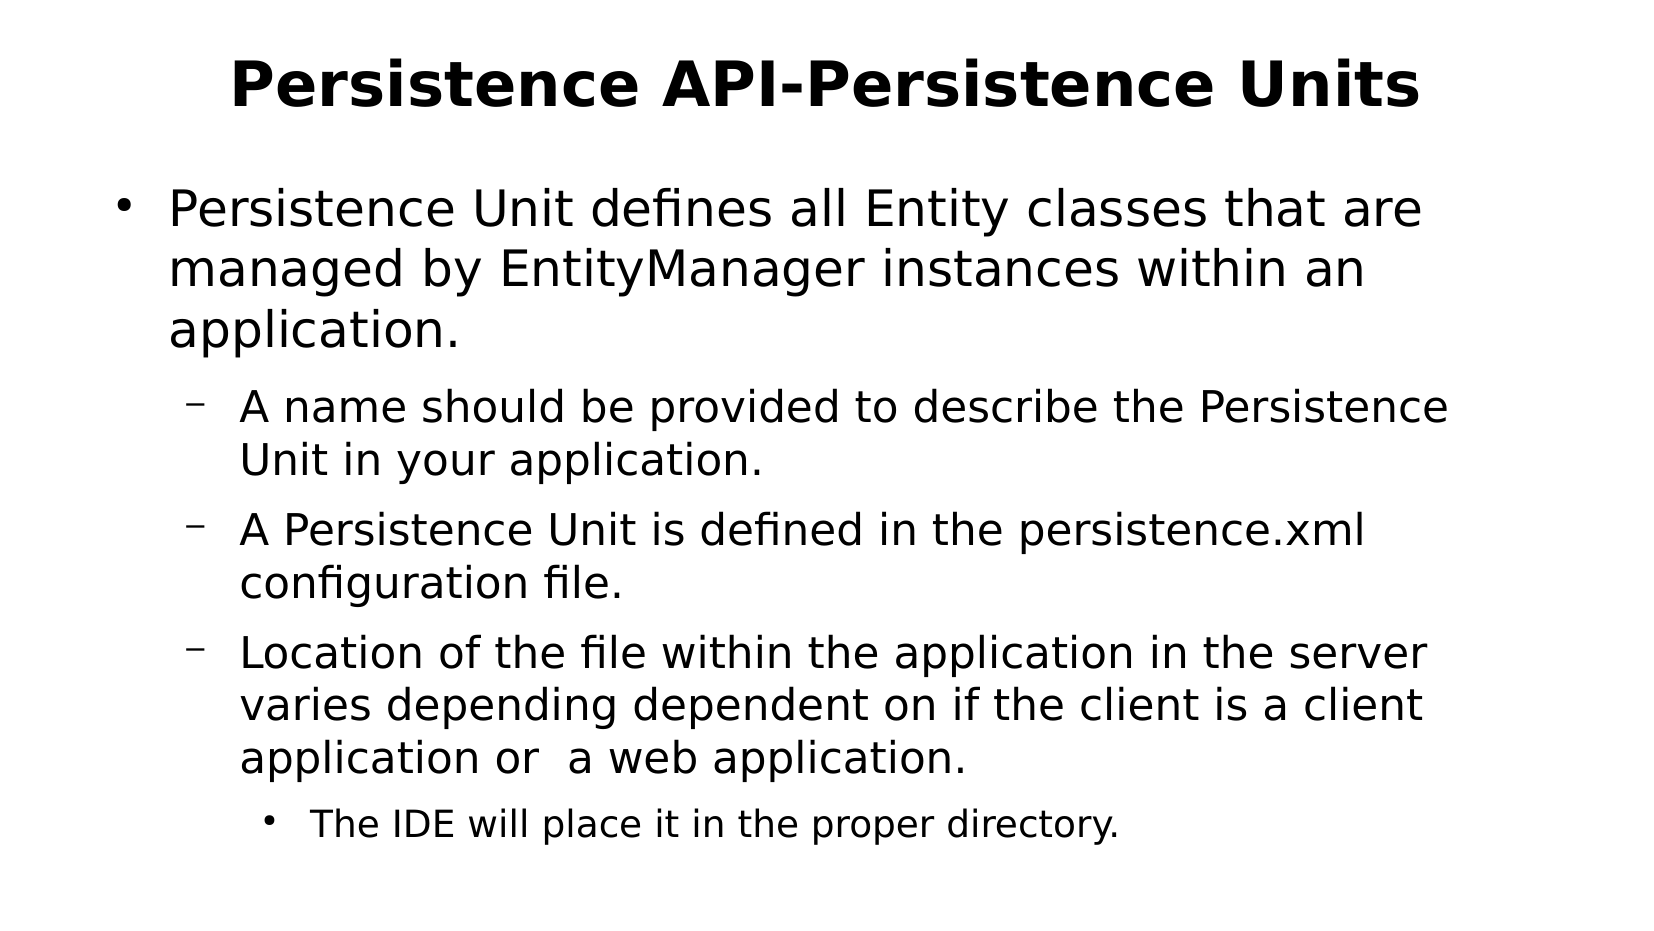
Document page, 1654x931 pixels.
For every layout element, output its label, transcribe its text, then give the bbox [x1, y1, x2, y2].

title Persistence API-Persistence Units [82, 36, 1571, 147]
list Persistence Unit defines all Entity classes that are managed by EntityManager instances within an application. A name should be provided to describe the Persistence Unit in your application. A Persistence Unit is defined in the persistence.xml configuration file. Location of the file within the application in the server varies depending dependent on if the client is a client application or a web application. The IDE will place it in the proper directory. [82, 168, 1538, 889]
